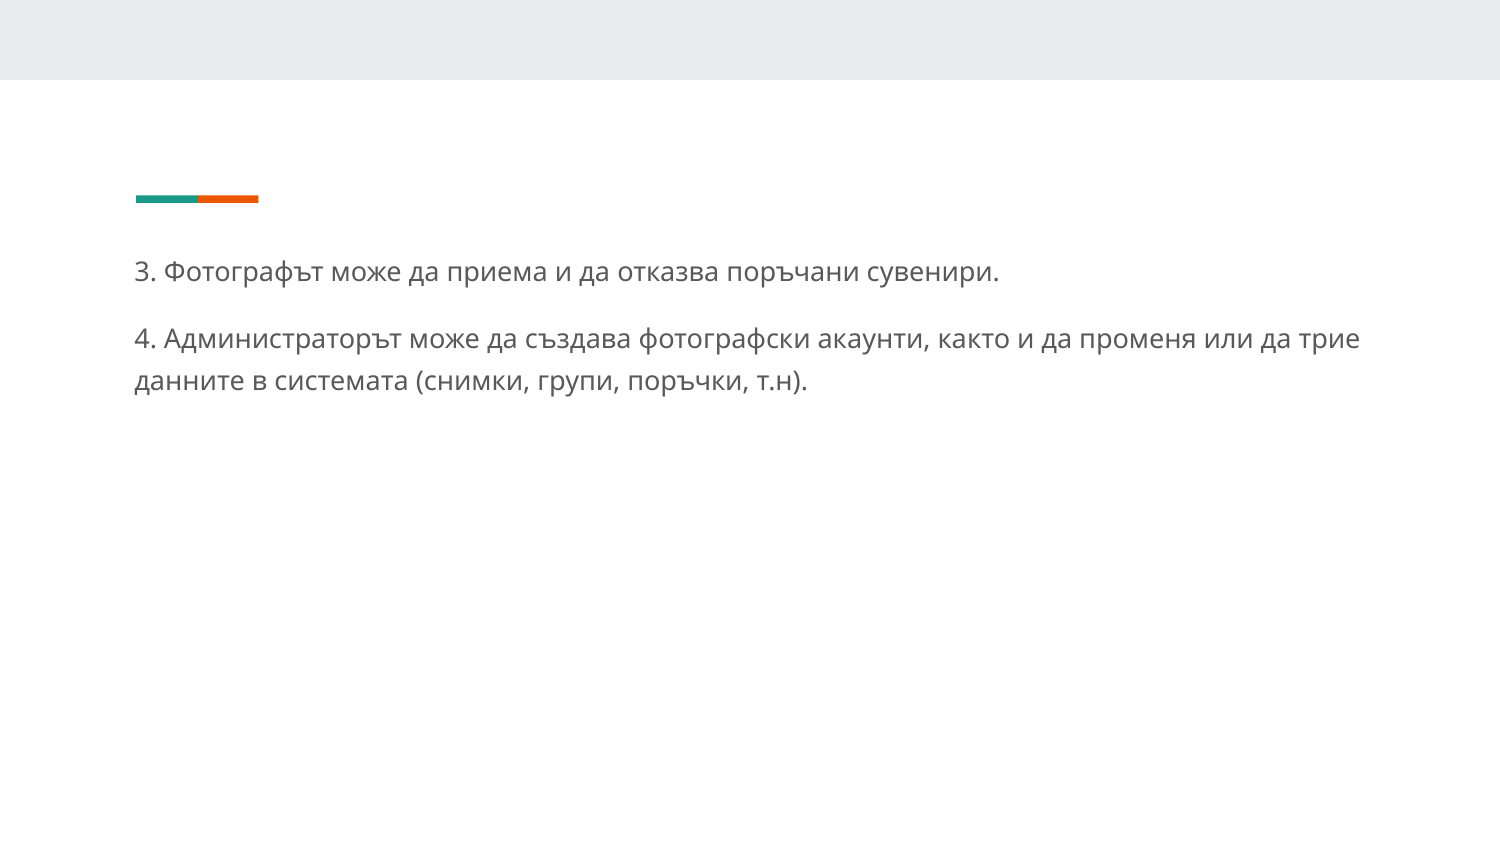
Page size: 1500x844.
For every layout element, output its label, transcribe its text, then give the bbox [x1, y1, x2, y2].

list 3. Фотографът може да приема и да отказва поръчани сувенири. 4. Администраторът може да създава фотографски акаунти, както и да променя или да трие данните в системата (снимки, групи, поръчки, т.н). [119, 231, 1381, 603]
